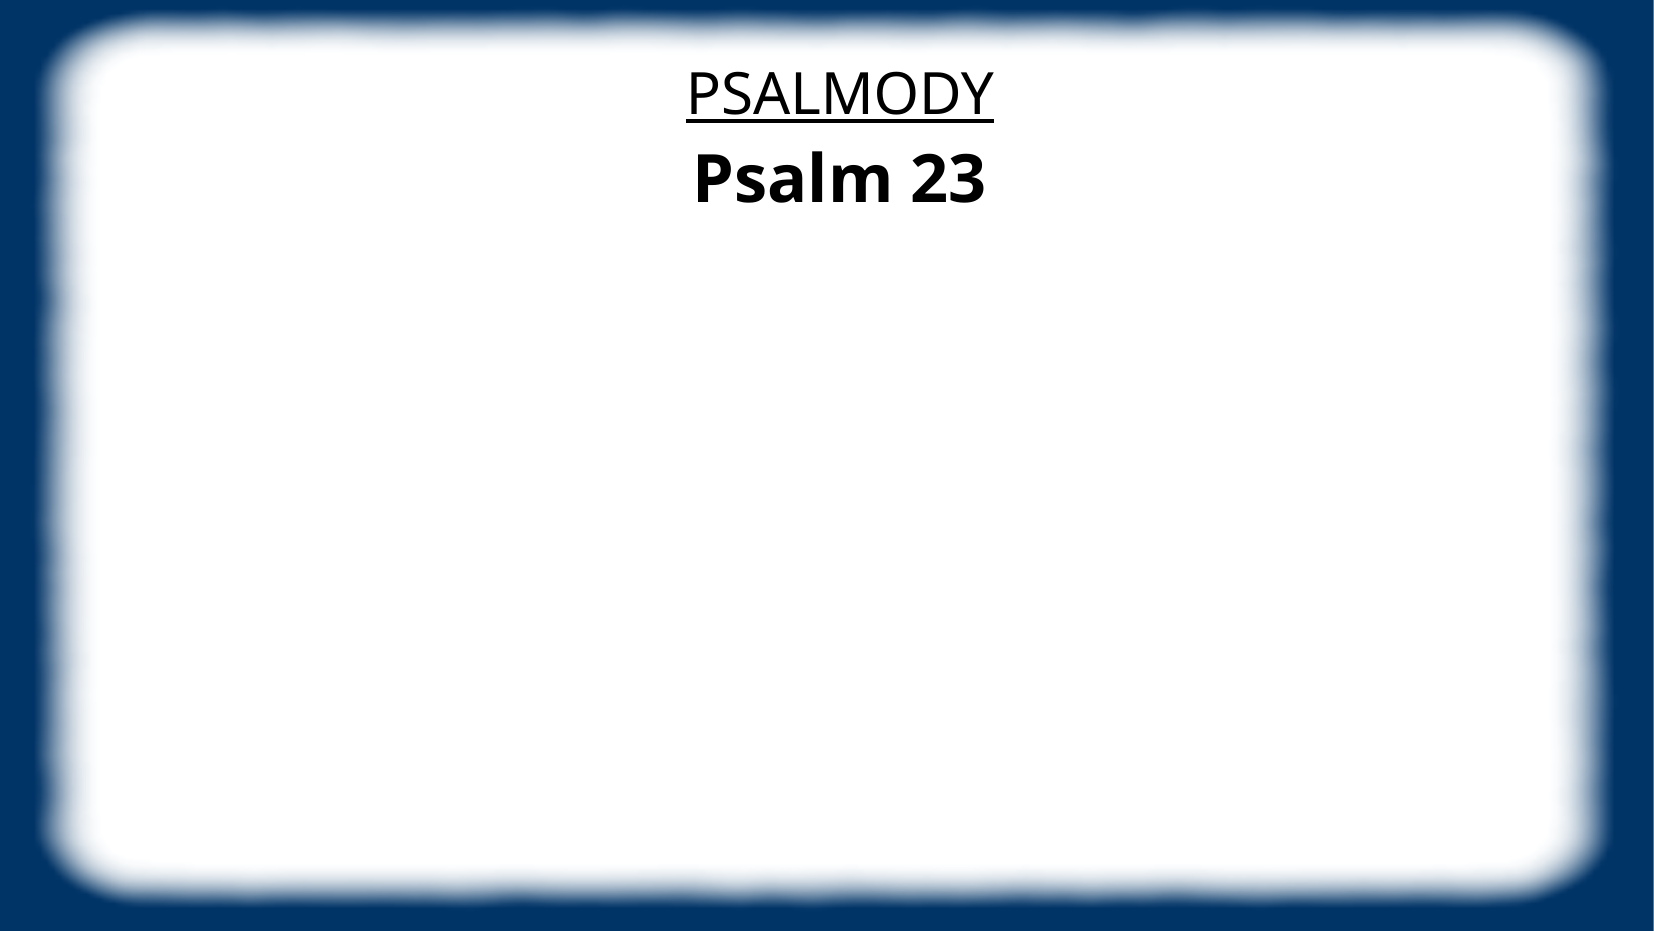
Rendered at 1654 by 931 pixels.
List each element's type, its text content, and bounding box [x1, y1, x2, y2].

picture [0, 0, 1654, 931]
text_box PSALMODY Psalm 23 [90, 45, 1591, 226]
